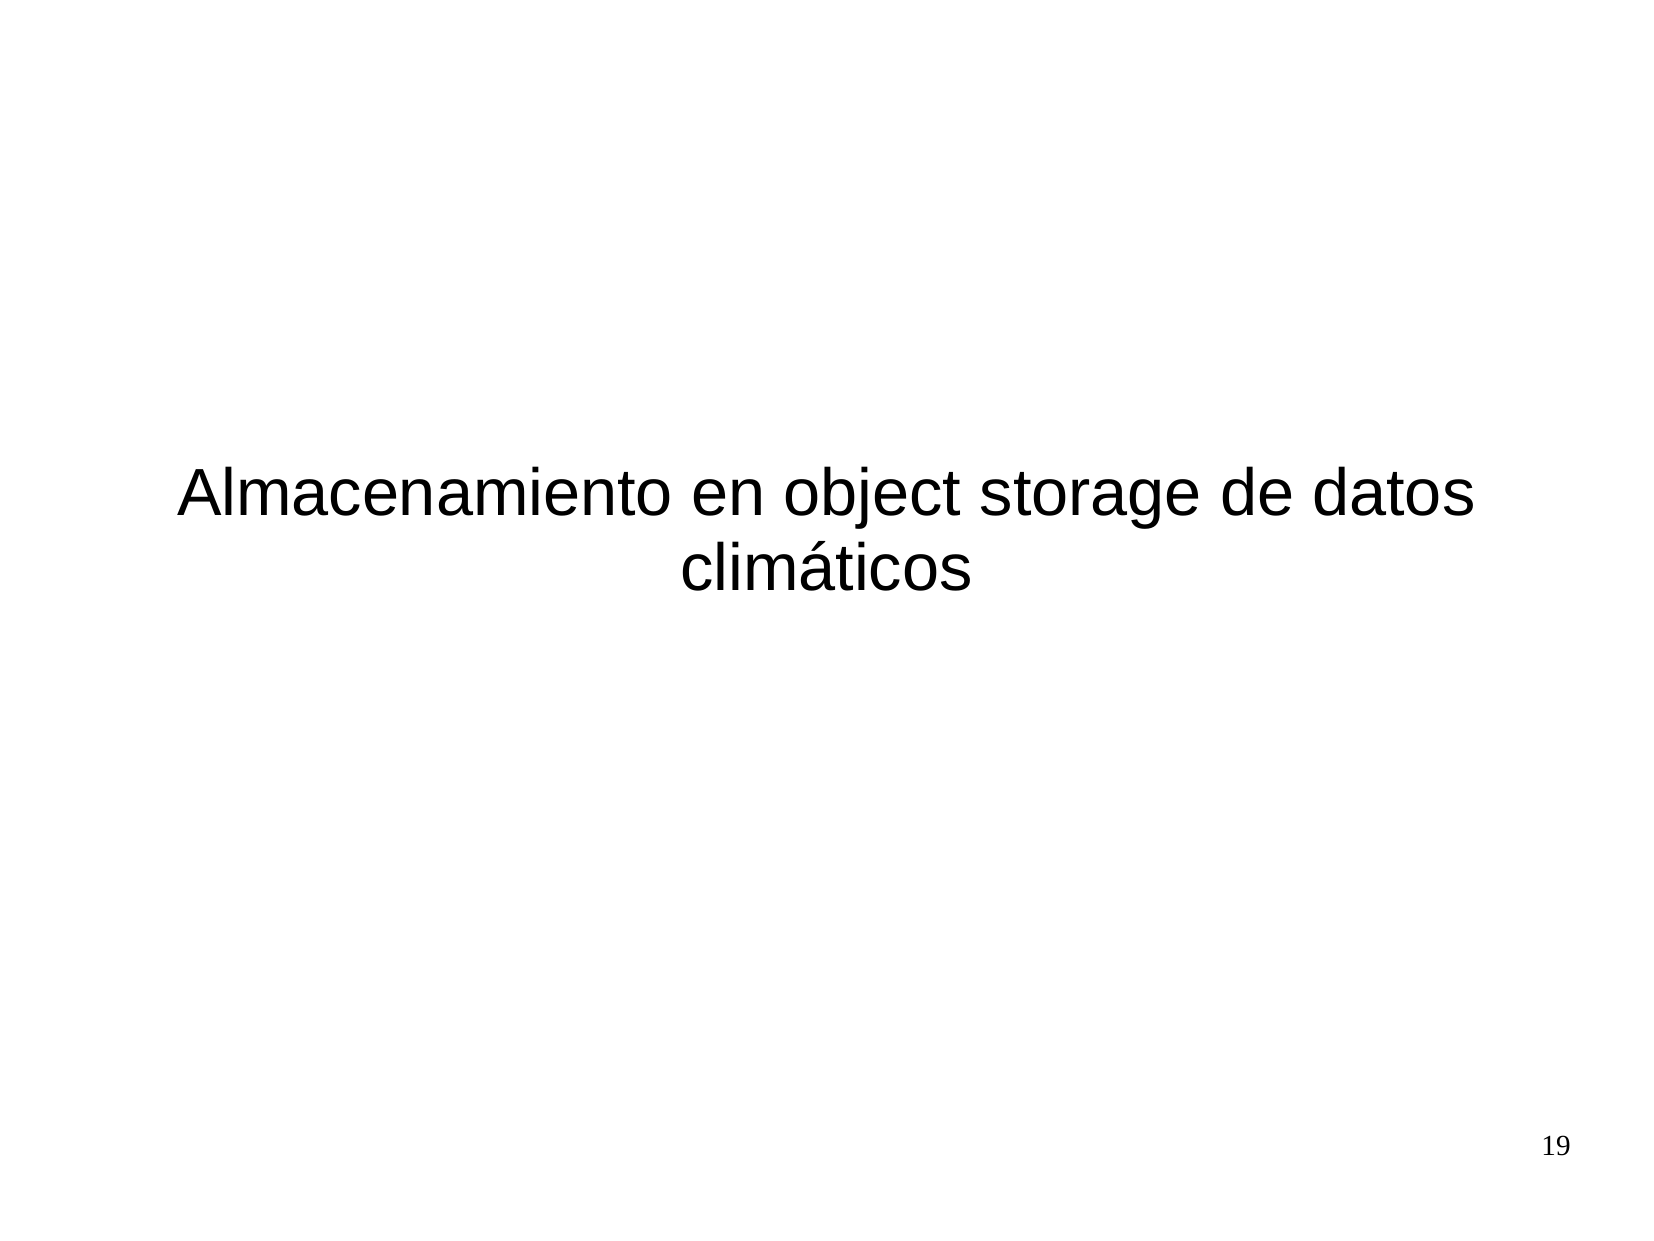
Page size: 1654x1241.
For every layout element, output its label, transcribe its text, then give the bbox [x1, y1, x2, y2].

subtitle Almacenamiento en object storage de datos climáticos [82, 49, 1571, 1010]
